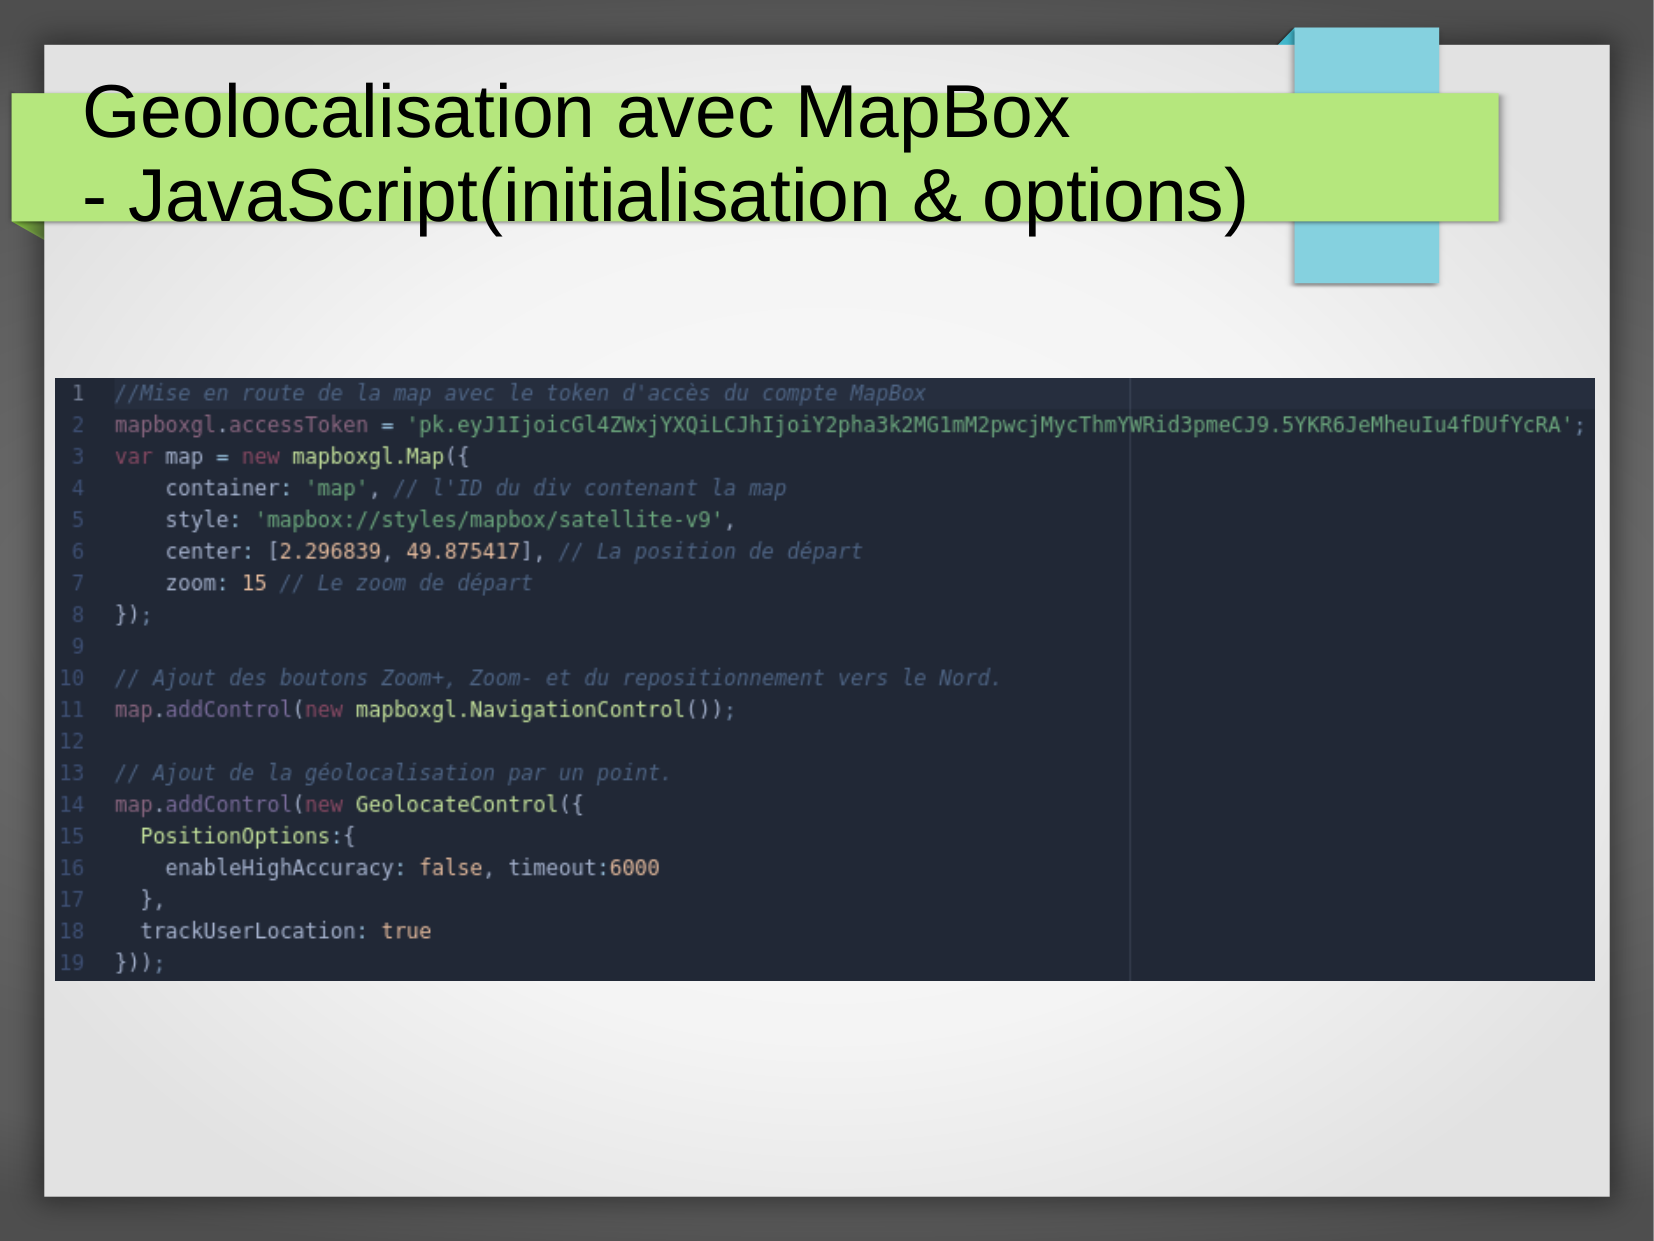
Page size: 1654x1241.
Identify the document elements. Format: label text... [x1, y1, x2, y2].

title Geolocalisation avec MapBox - JavaScript(initialisation & options) [82, 83, 1264, 224]
picture [0, 0, 1654, 1241]
